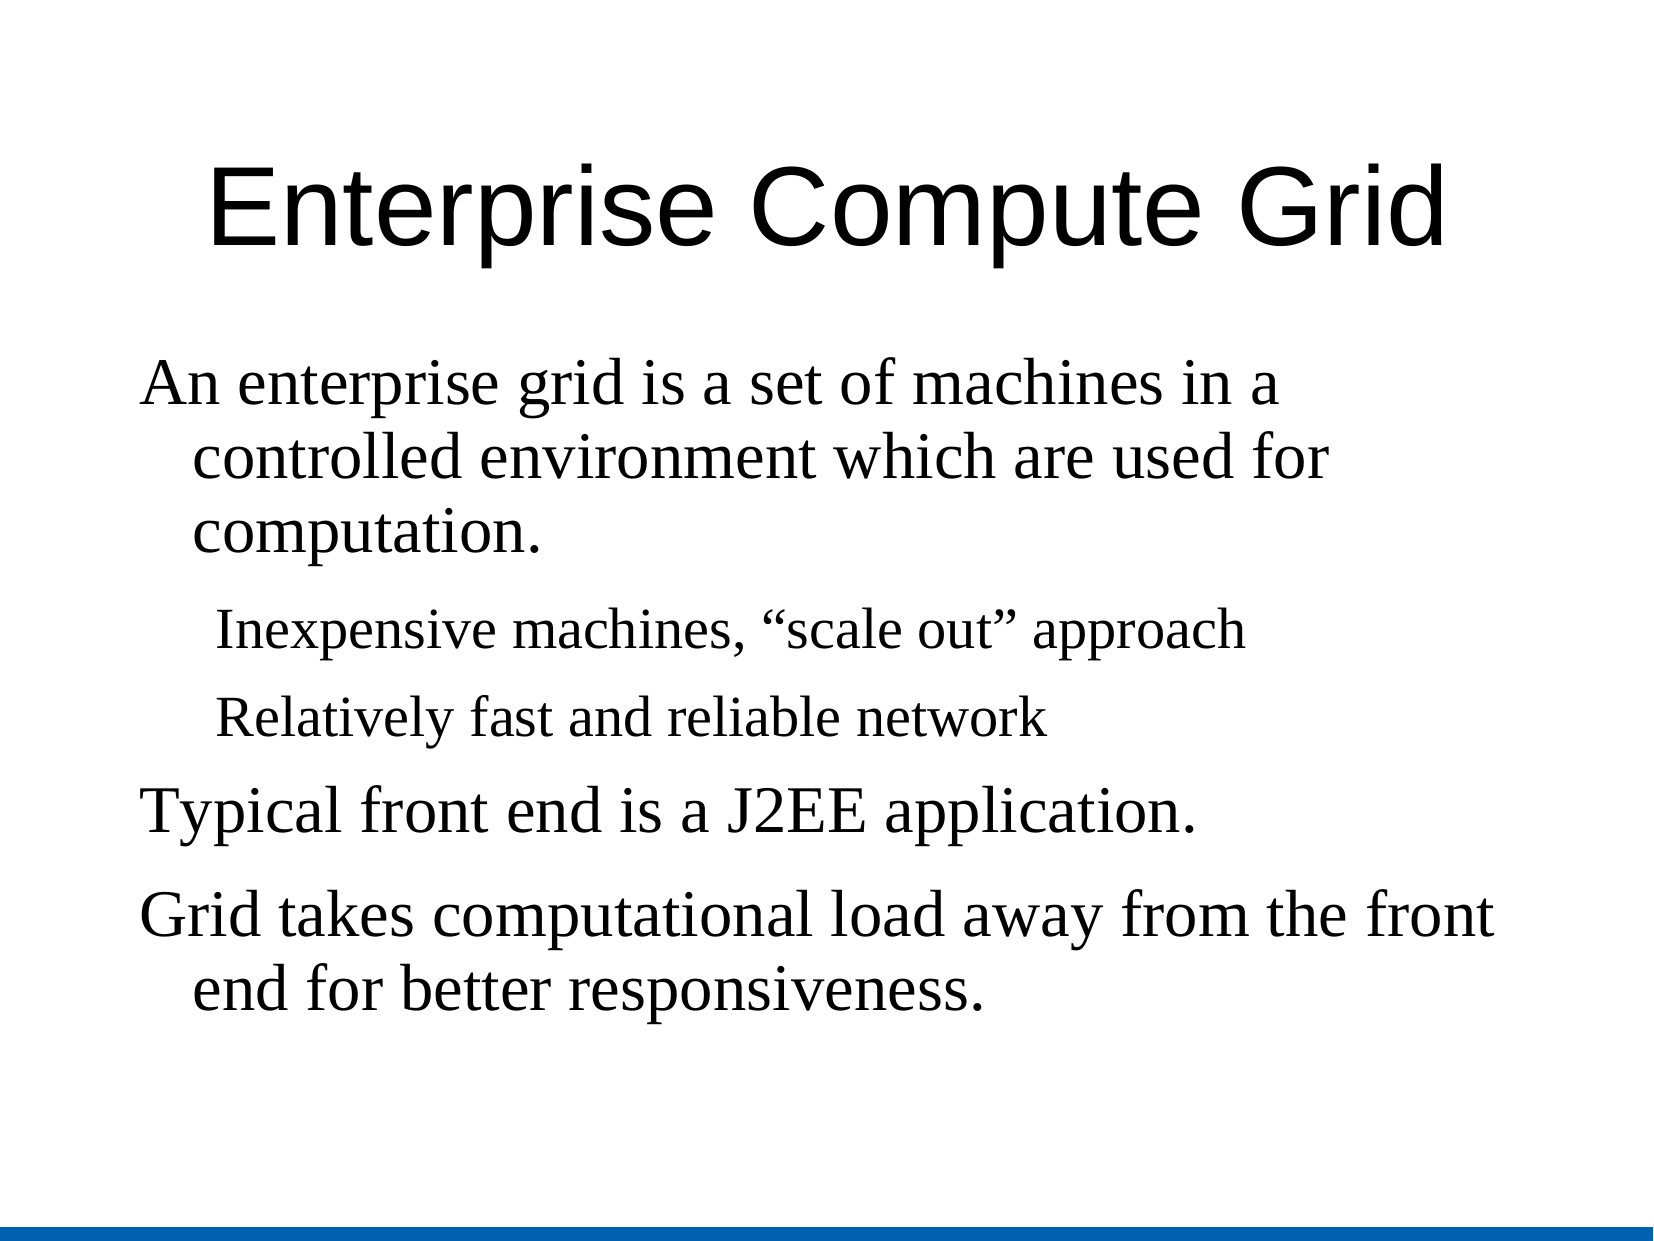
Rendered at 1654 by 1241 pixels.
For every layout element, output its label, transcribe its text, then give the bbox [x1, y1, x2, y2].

title Enterprise Compute Grid [121, 102, 1533, 311]
list An enterprise grid is a set of machines in a controlled environment which are used for computation. Inexpensive machines, “scale out” approach Relatively fast and reliable network Typical front end is a J2EE application. Grid takes computational load away from the front end for better responsiveness. [121, 344, 1533, 1168]
